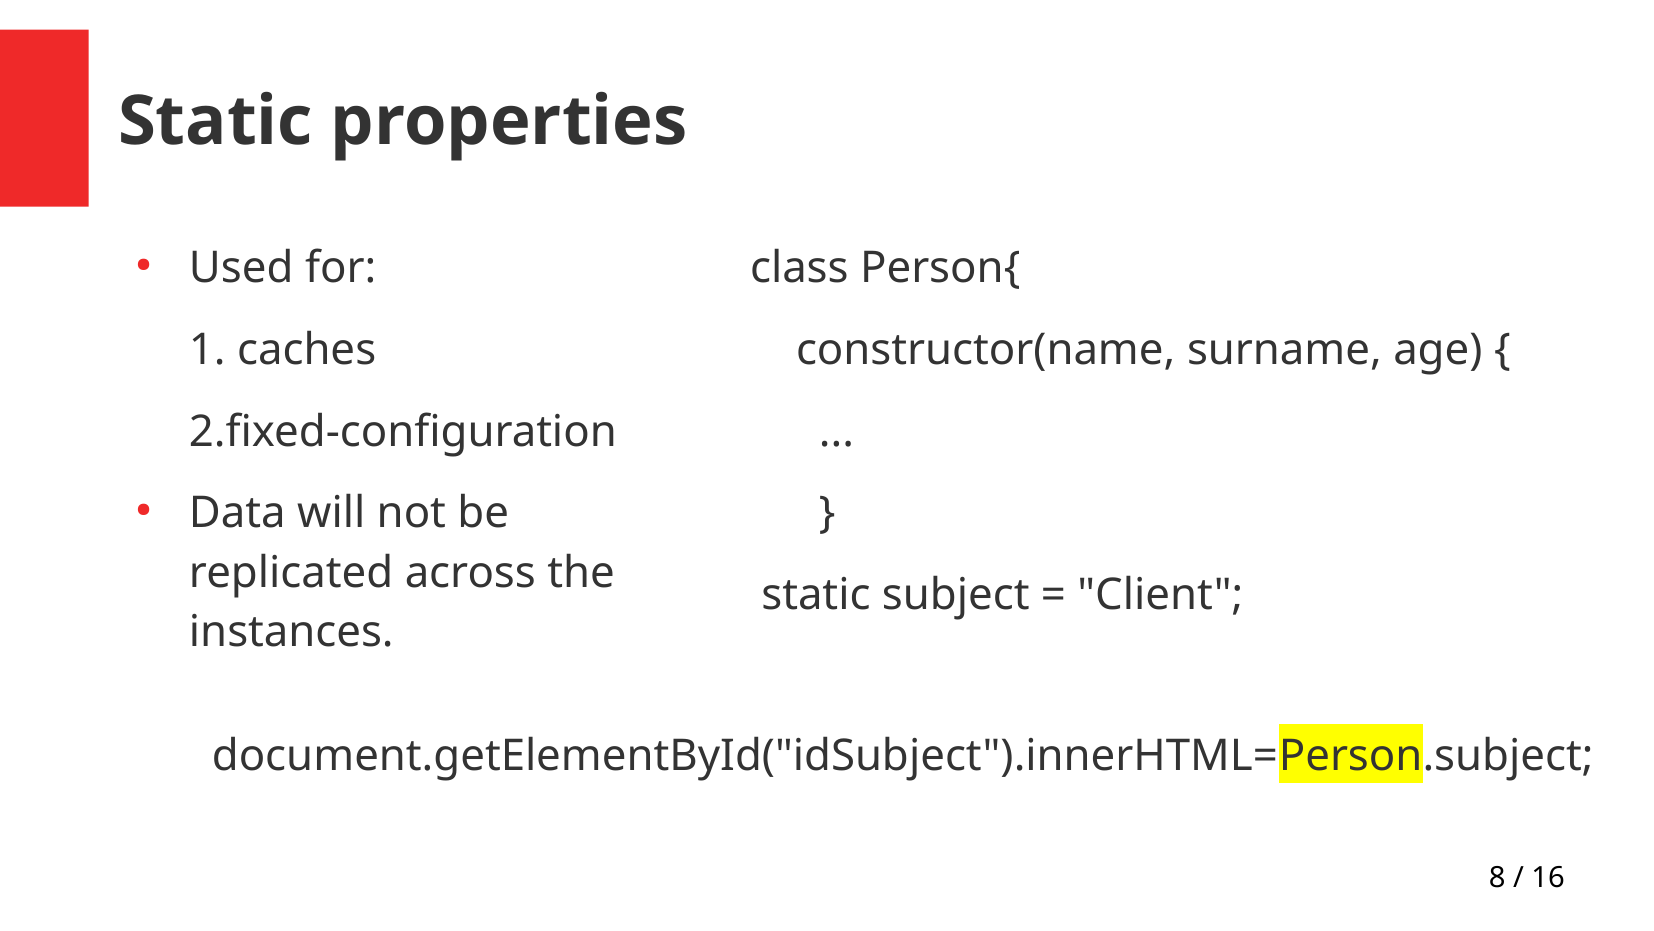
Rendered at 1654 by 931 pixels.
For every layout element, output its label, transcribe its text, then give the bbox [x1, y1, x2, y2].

title Static properties [118, 29, 1595, 207]
list Used for: 1. caches 2.fixed-configuration Data will not be replicated across the instances. [118, 236, 650, 680]
list class Person{ constructor(name, surname, age) { ... } static subject = "Client"; [679, 236, 1625, 650]
list document.getElementById("idSubject").innerHTML=Person.subject; [118, 723, 1595, 827]
